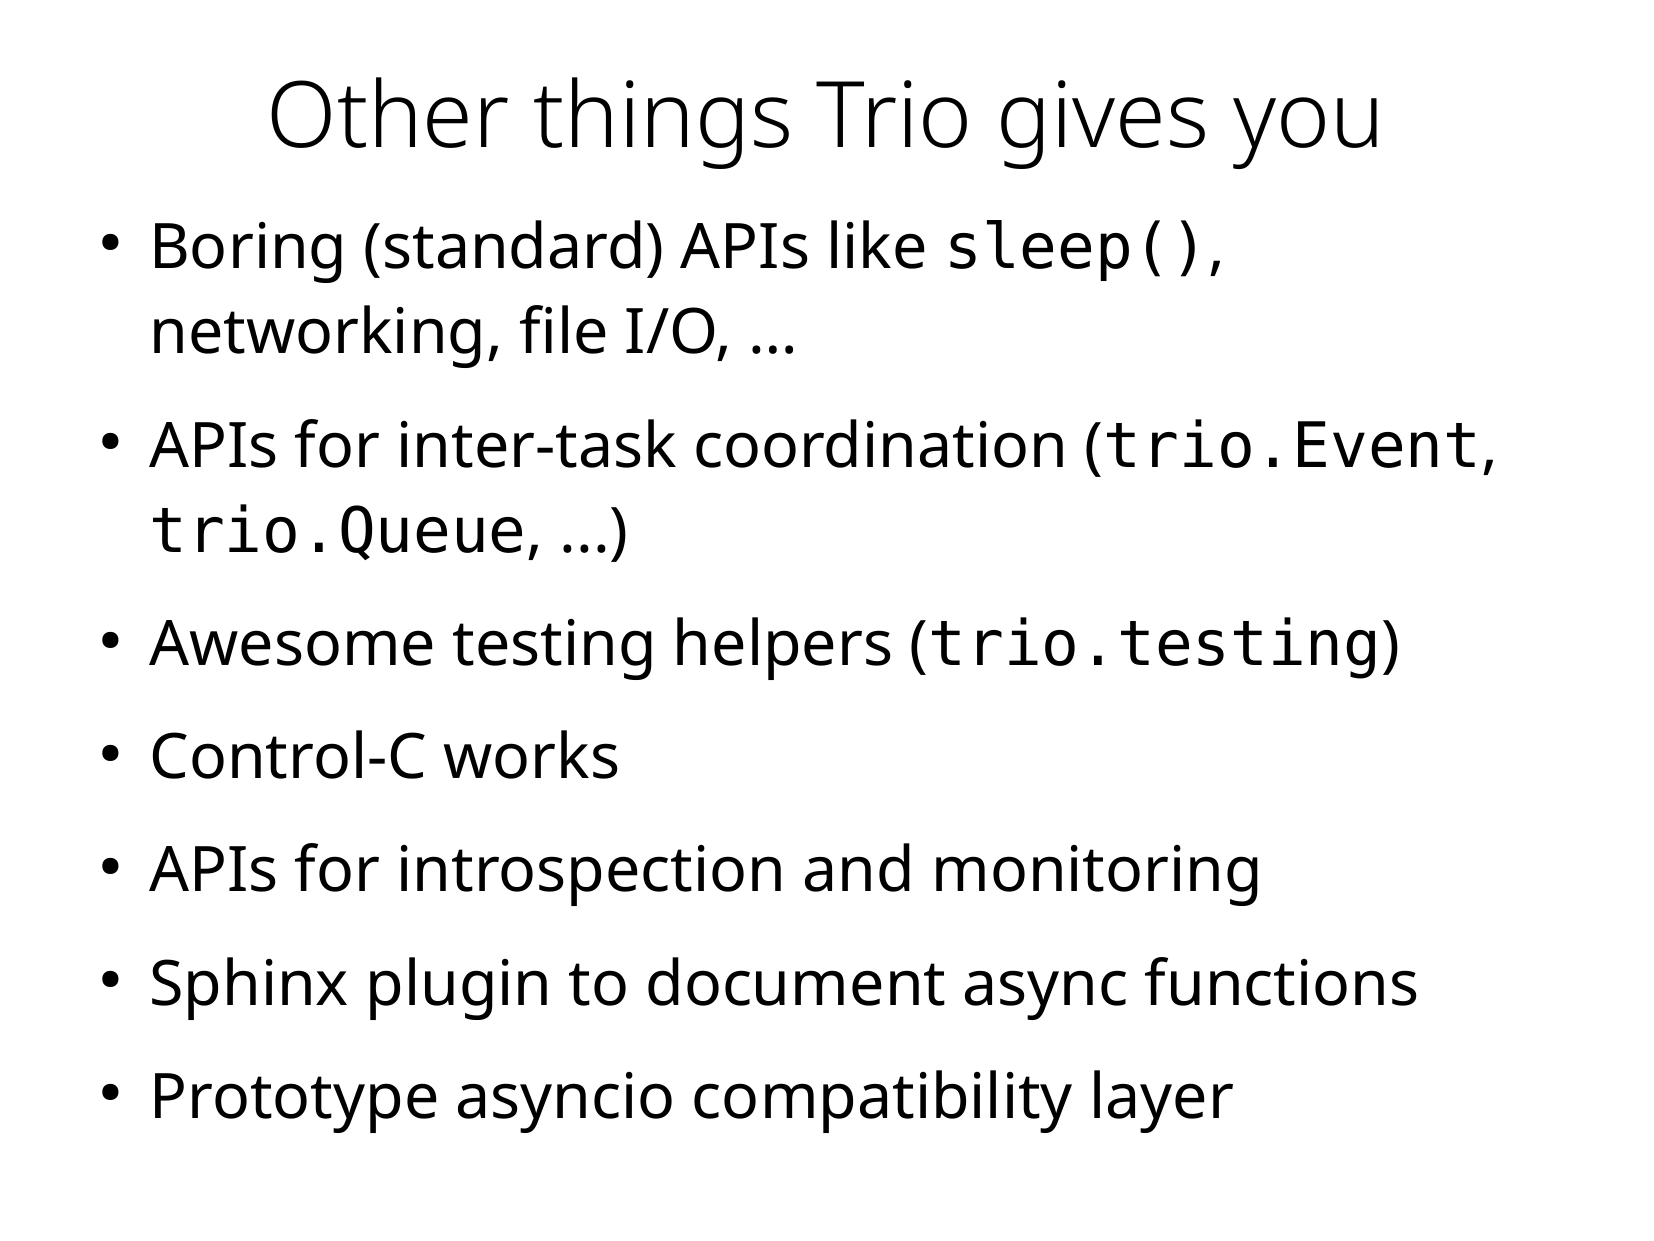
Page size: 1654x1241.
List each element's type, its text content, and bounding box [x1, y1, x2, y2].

list Boring (standard) APIs like sleep(), networking, file I/O, … APIs for inter-task coordination (trio.Event, trio.Queue, ...) Awesome testing helpers (trio.testing) Control-C works APIs for introspection and monitoring Sphinx plugin to document async functions Prototype asyncio compatibility layer [82, 201, 1571, 1138]
title Other things Trio gives you [82, 7, 1571, 201]
